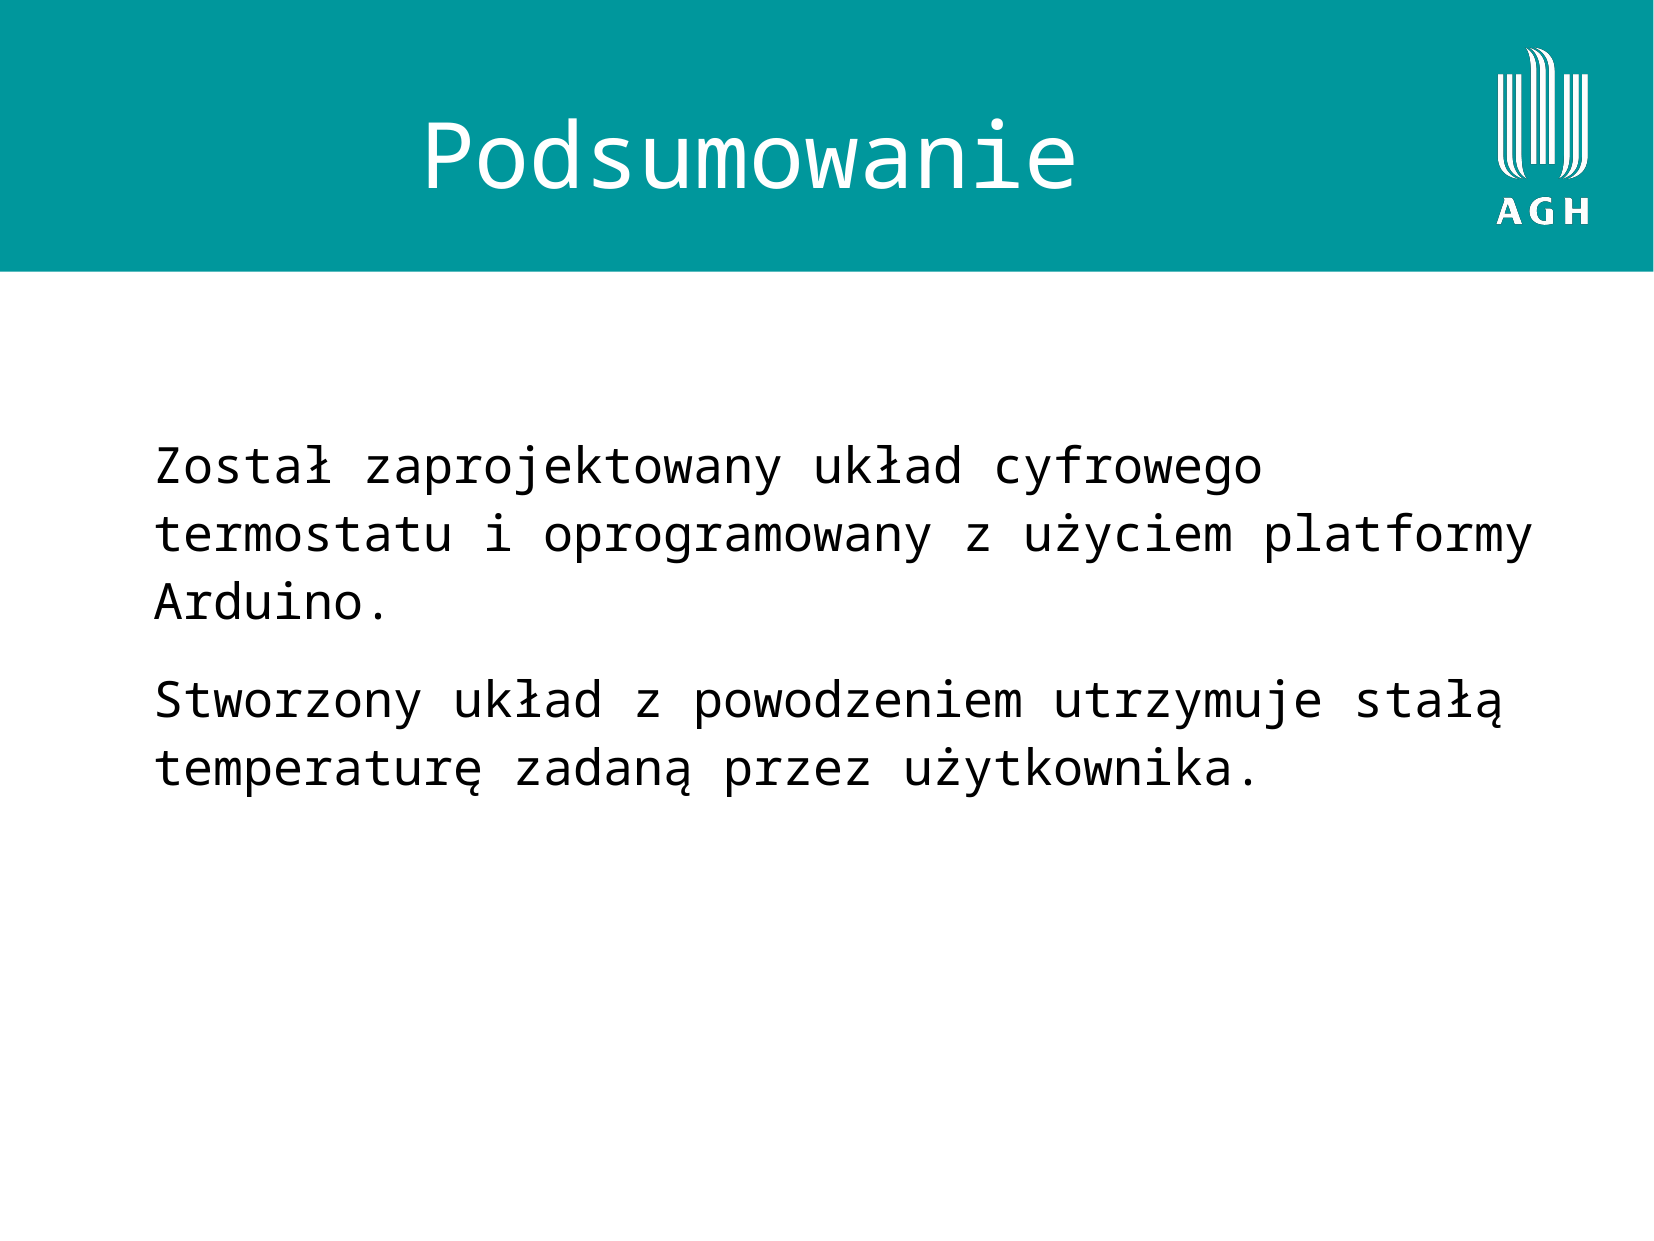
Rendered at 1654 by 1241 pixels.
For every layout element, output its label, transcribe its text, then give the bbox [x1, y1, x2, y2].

picture [1496, 47, 1588, 225]
title Podsumowanie [82, 49, 1418, 257]
list Został zaprojektowany układ cyfrowego termostatu i oprogramowany z użyciem platformy Arduino. Stworzony układ z powodzeniem utrzymuje stałą temperaturę zadaną przez użytkownika. [82, 331, 1571, 1052]
